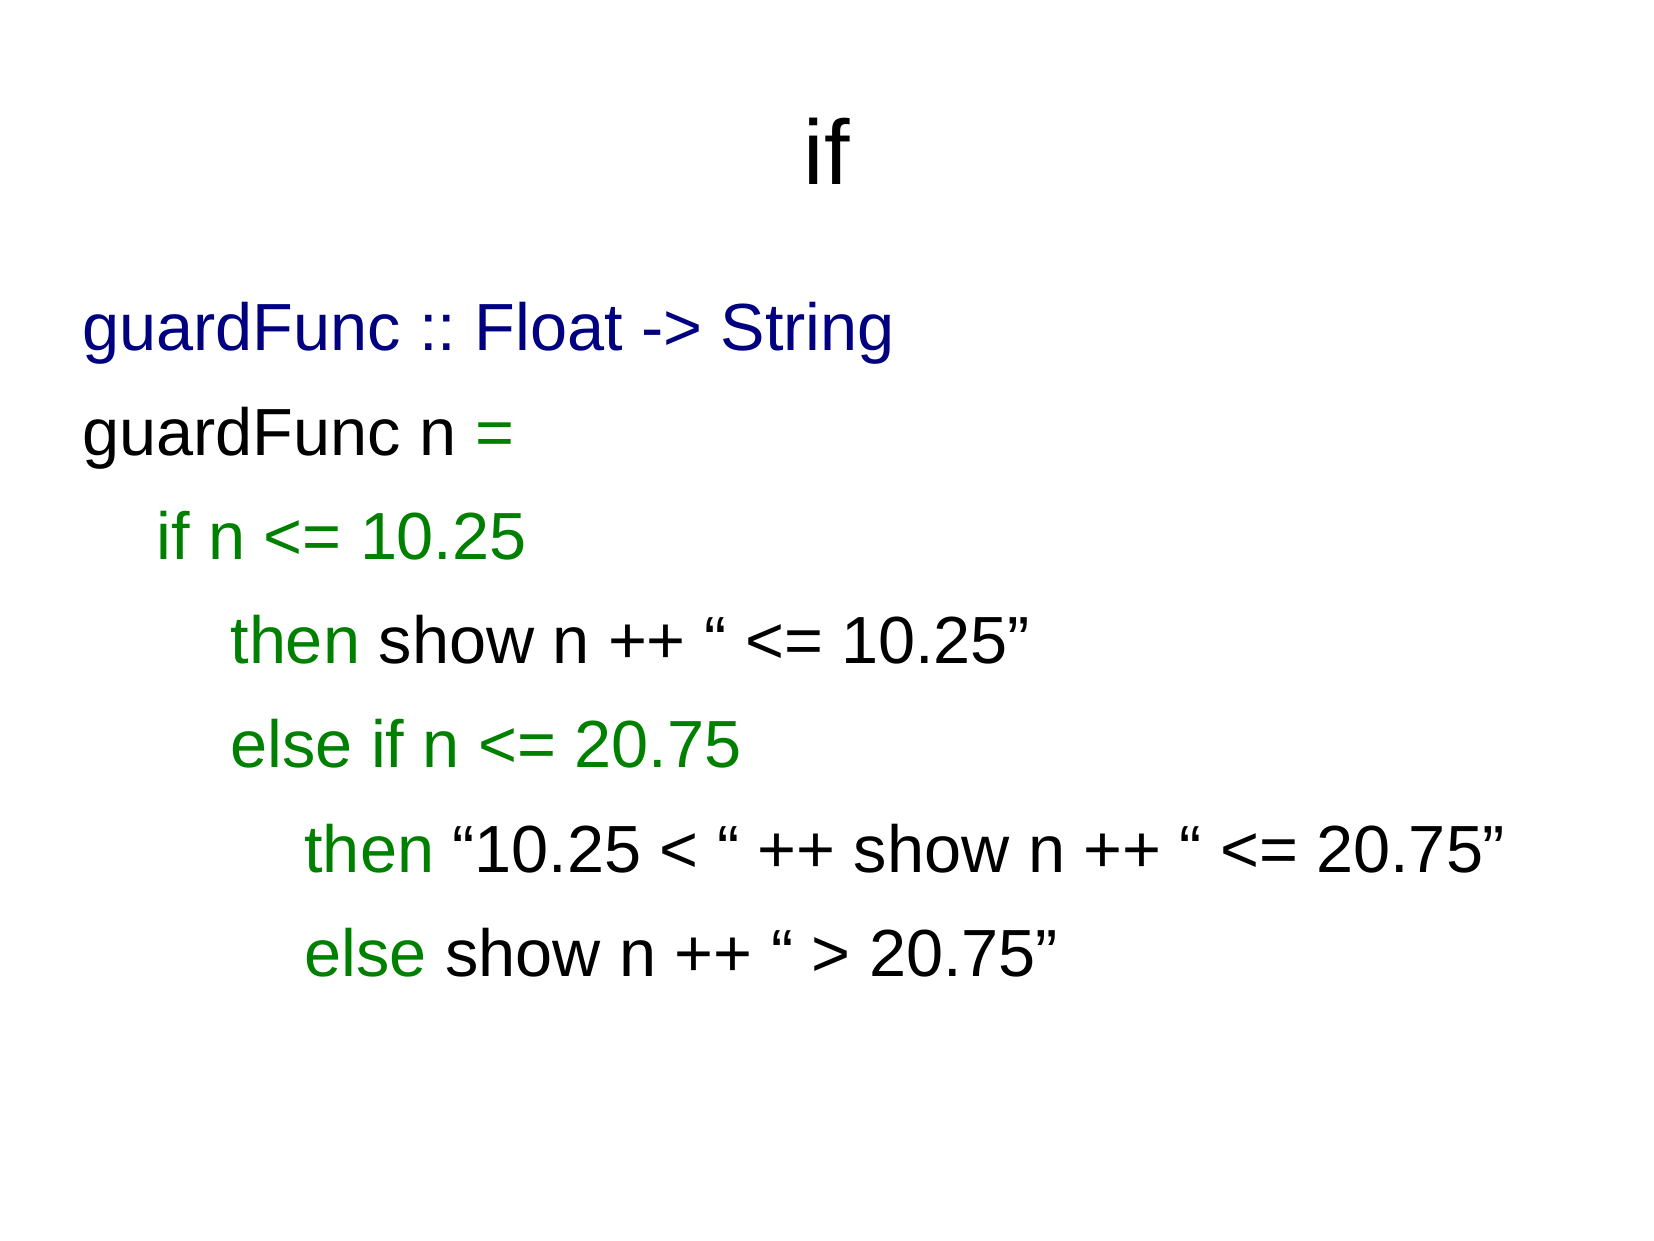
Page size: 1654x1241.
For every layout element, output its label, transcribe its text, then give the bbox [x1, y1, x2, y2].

title if [82, 56, 1571, 250]
list guardFunc :: Float -> String guardFunc n = if n <= 10.25 then show n ++ “ <= 10.25” else if n <= 20.75 then “10.25 < “ ++ show n ++ “ <= 20.75” else show n ++ “ > 20.75” [82, 290, 1625, 1094]
